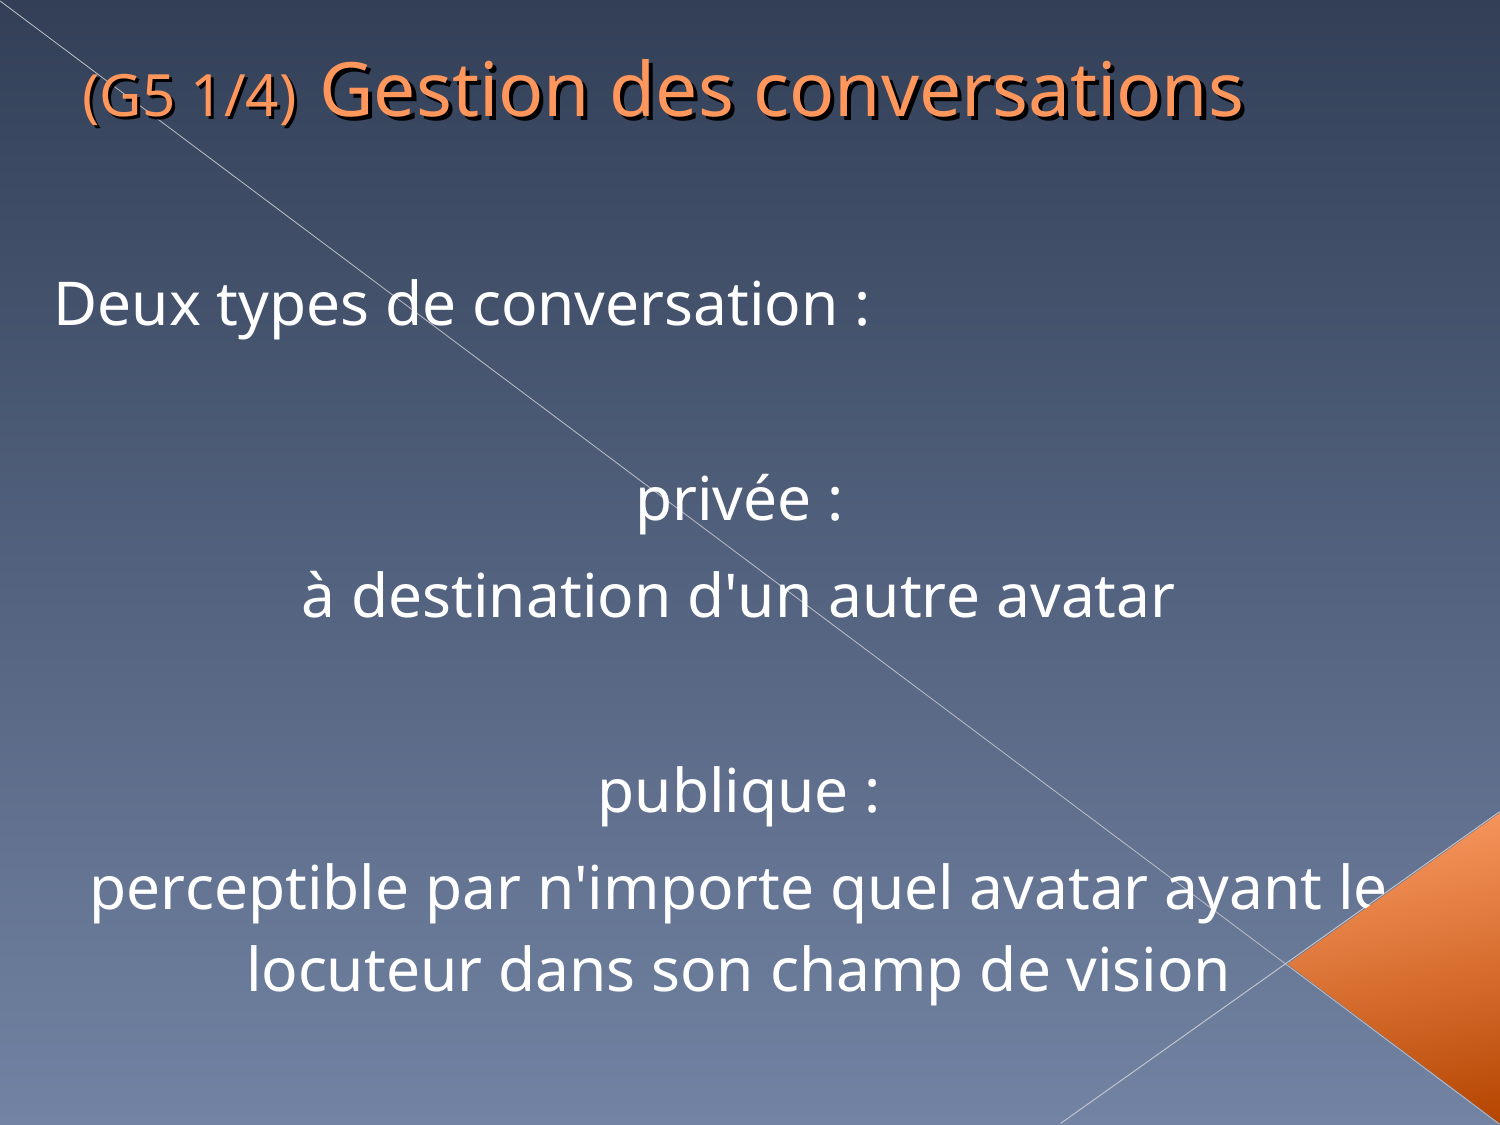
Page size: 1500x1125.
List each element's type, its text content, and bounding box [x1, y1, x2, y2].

text_box [1287, 812, 1500, 1124]
title (G5 1/4) Gestion des conversations [0, 29, 1337, 134]
text_box Deux types de conversation : privée : à destination d'un autre avatar publique : perceptible par n'importe quel avatar ayant le locuteur dans son champ de vision [53, 258, 1426, 1010]
